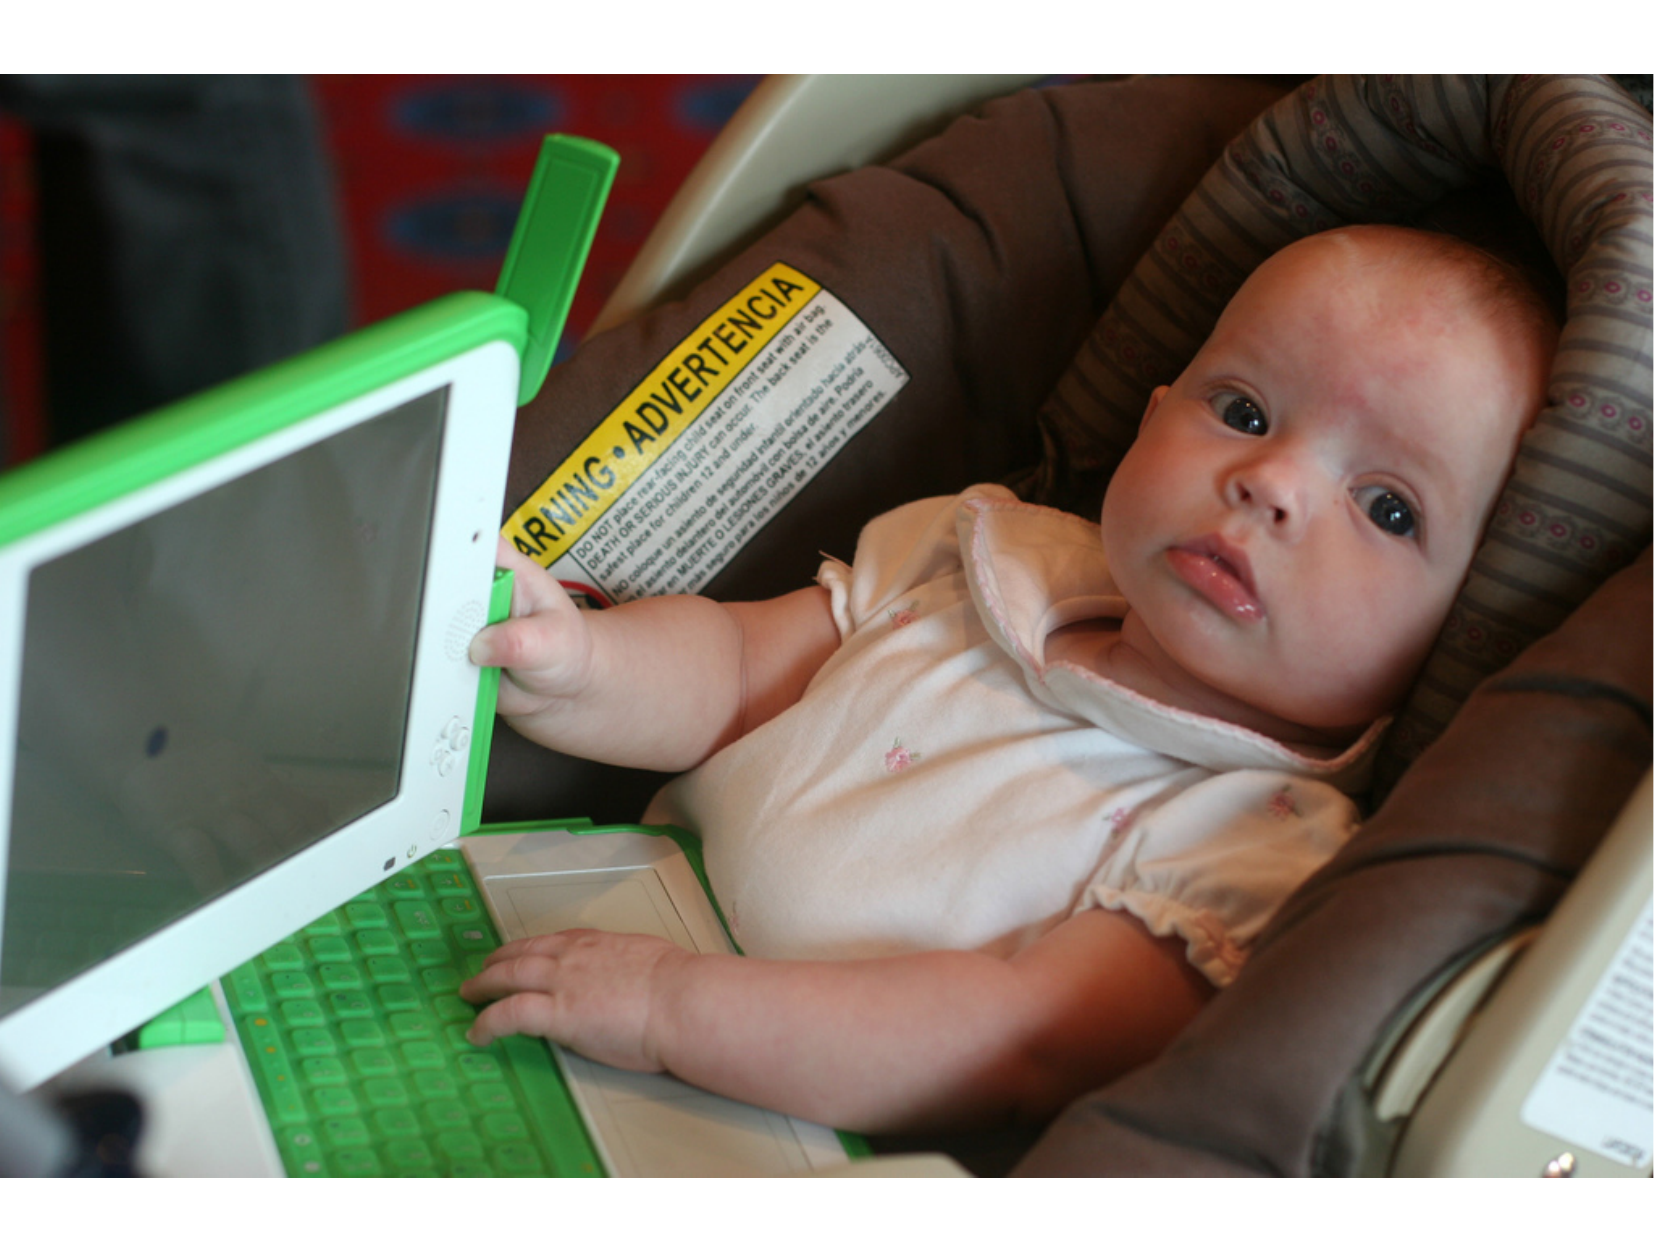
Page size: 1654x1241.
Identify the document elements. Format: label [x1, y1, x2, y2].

picture [0, 74, 1654, 1178]
